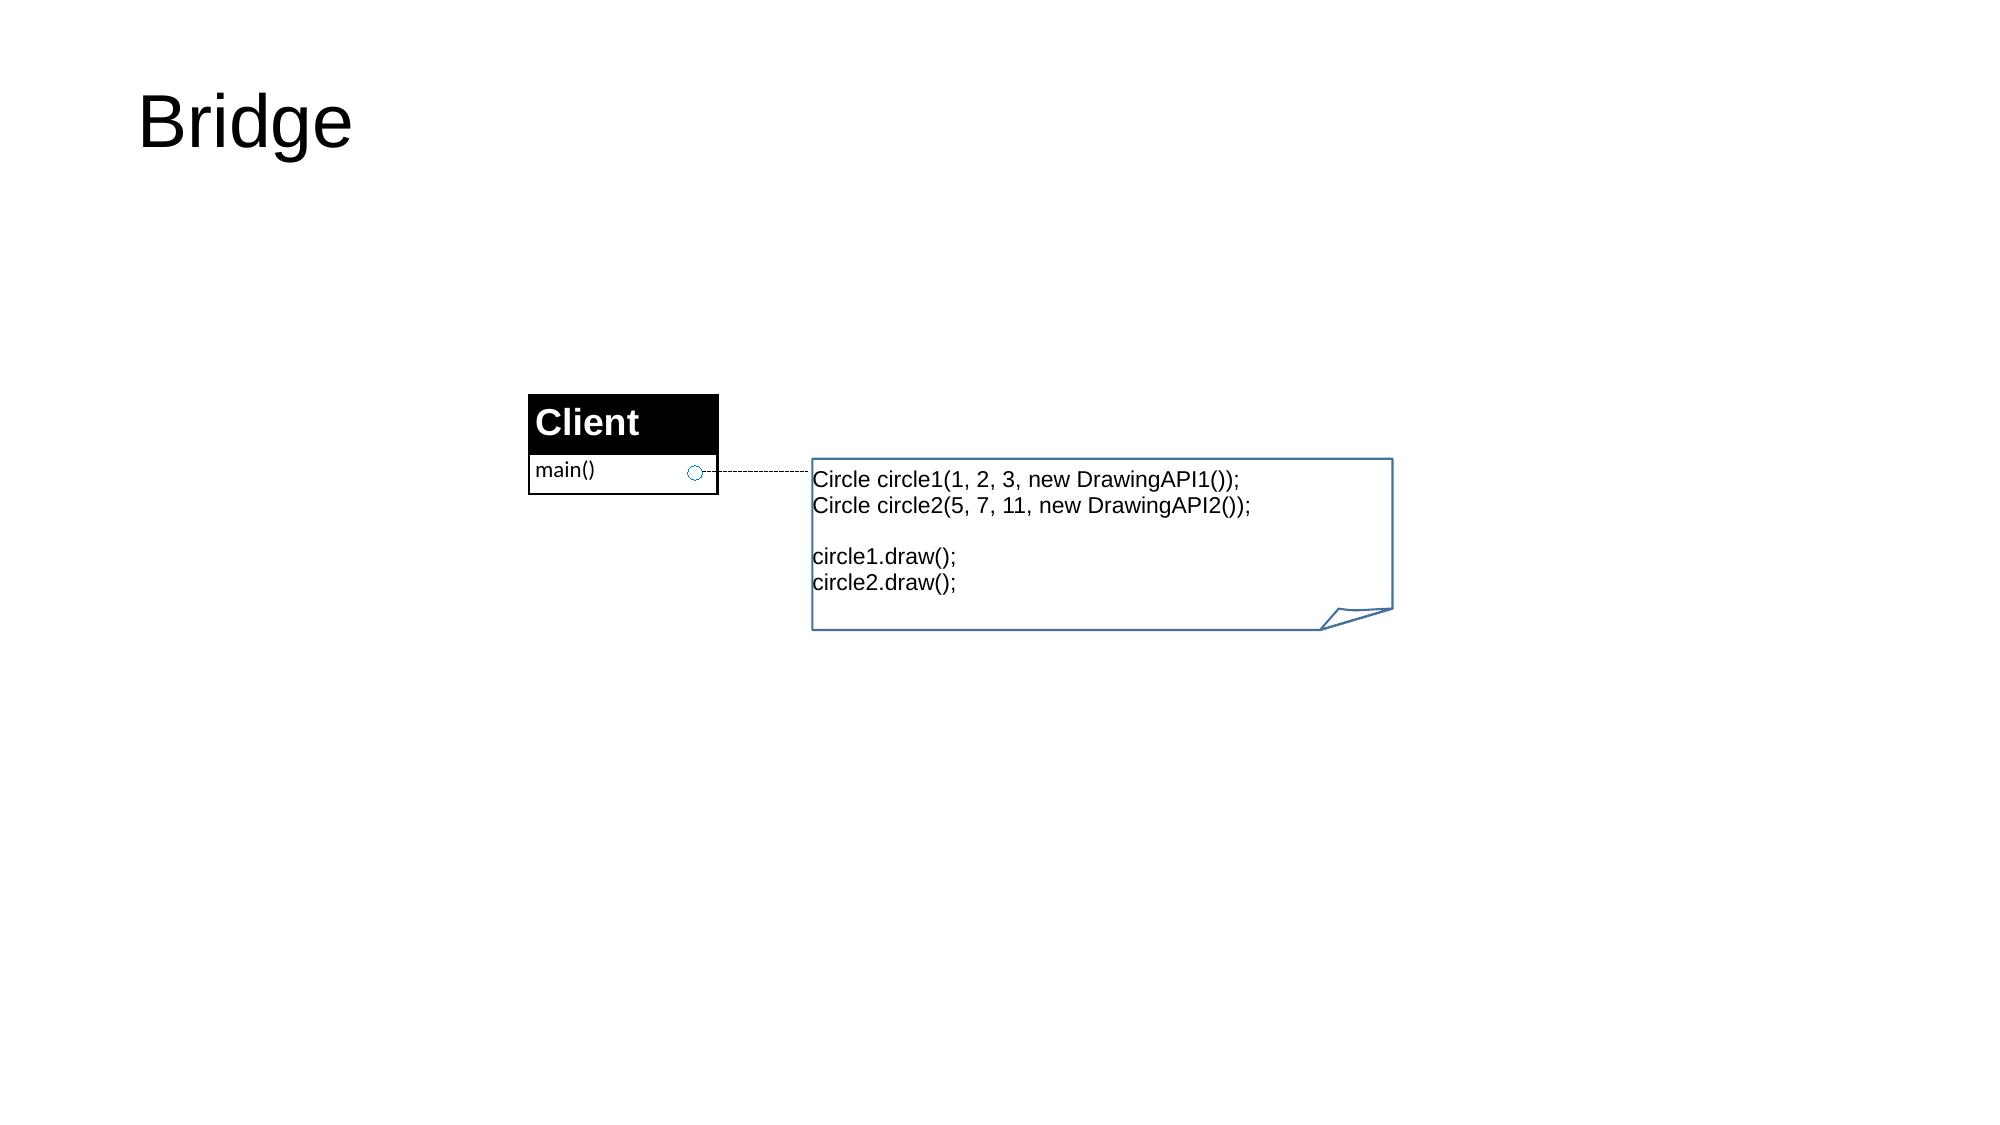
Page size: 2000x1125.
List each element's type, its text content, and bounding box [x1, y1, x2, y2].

title Bridge [137, 59, 406, 181]
table_cell main() [530, 455, 716, 493]
text_box Circle circle1(1, 2, 3, new DrawingAPI1()); Circle circle2(5, 7, 11, new DrawingAPI2()); circle1.draw(); circle2.draw(); [812, 458, 1393, 631]
table_header Client [530, 396, 716, 453]
